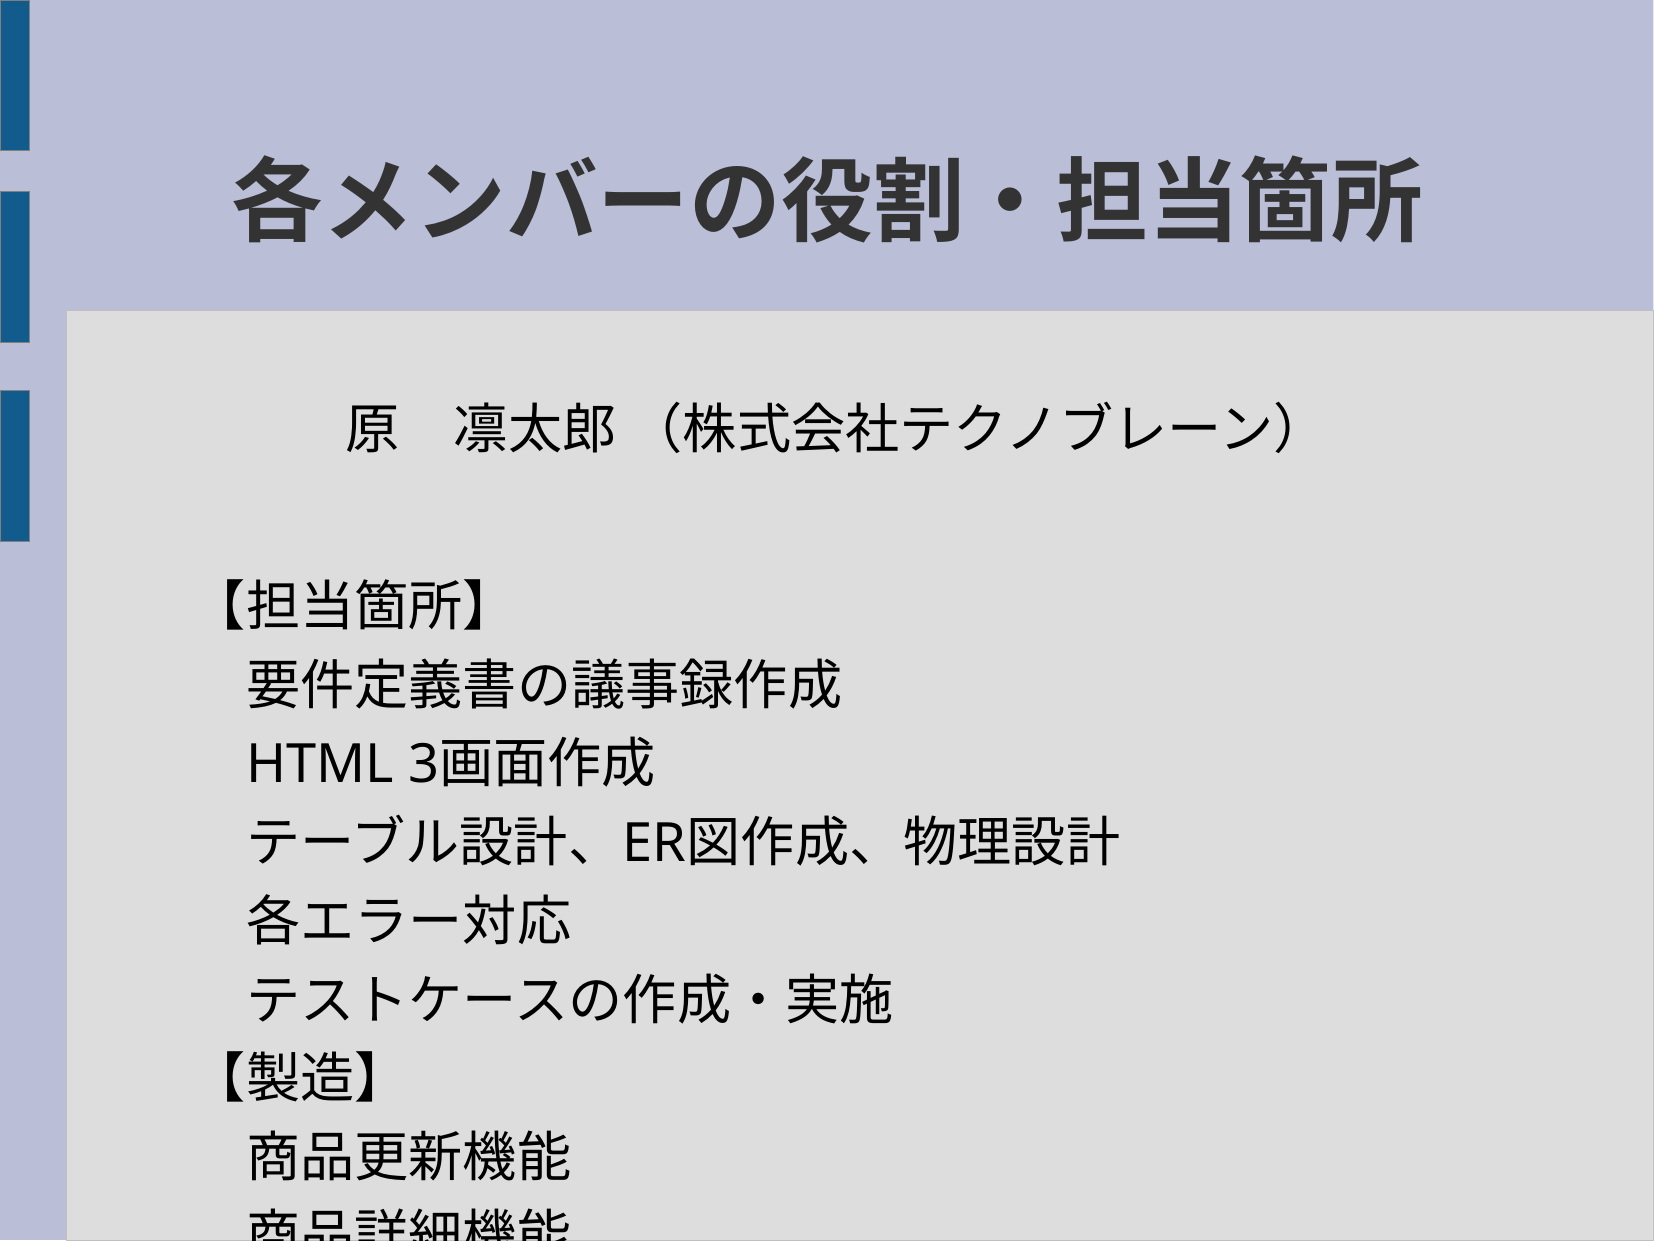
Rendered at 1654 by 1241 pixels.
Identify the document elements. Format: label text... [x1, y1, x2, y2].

title 各メンバーの役割・担当箇所 [121, 91, 1534, 299]
text_box 【担当箇所】 要件定義書の議事録作成 HTML 3画面作成 テーブル設計、ER図作成、物理設計 各エラー対応 テストケースの作成・実施 【製造】 商品更新機能 商品詳細機能 [177, 555, 1619, 1123]
text_box 原 凛太郎 （株式会社テクノブレーン） [330, 377, 1524, 448]
